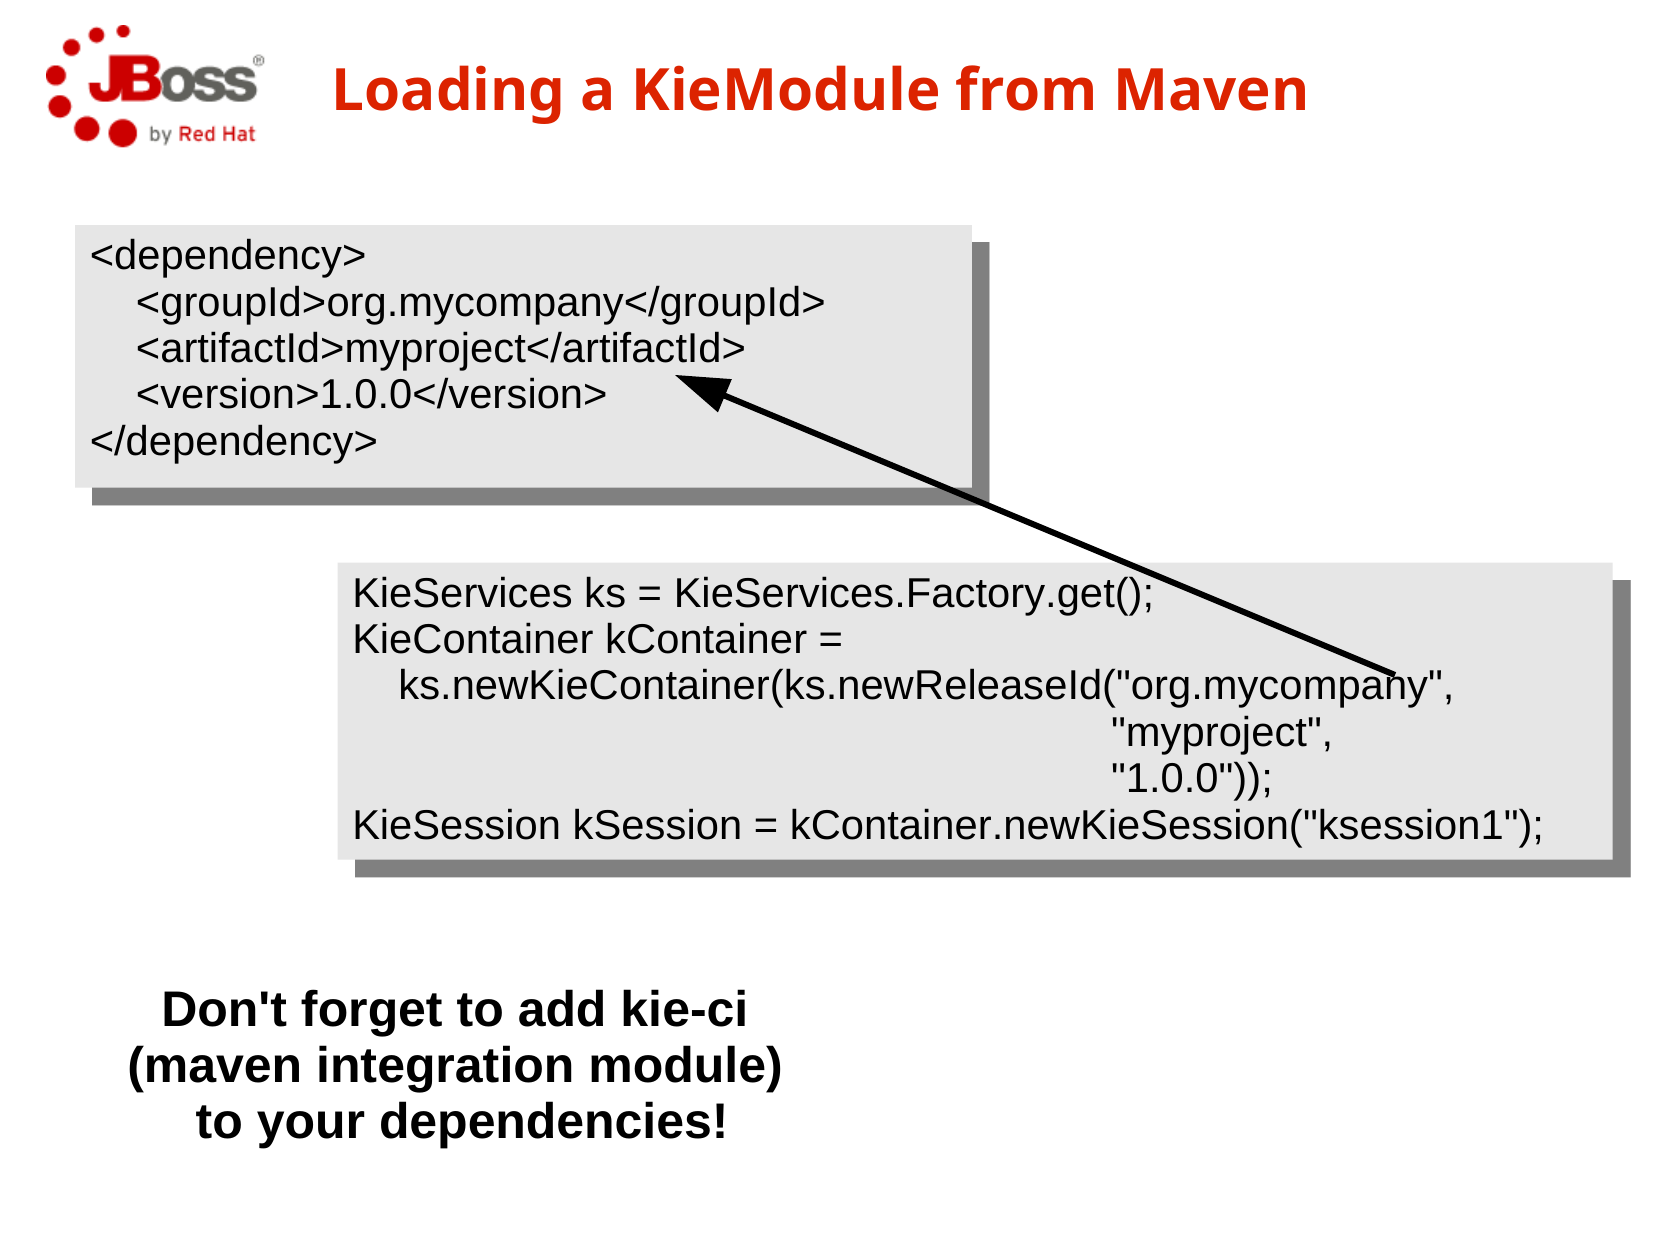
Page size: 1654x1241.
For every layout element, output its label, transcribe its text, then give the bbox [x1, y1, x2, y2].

text_box Don't forget to add kie-ci (maven integration module) to your dependencies! [112, 975, 813, 1162]
text_box <dependency> <groupId>org.mycompany</groupId> <artifactId>myproject</artifactId> <version>1.0.0</version> </dependency> [75, 225, 972, 488]
picture [46, 25, 266, 149]
text_box KieServices ks = KieServices.Factory.get(); KieContainer kContainer = ks.newKieContainer(ks.newReleaseId("org.mycompany", "myproject", "1.0.0")); KieSession kSession = kContainer.newKieSession("ksession1"); [337, 562, 1613, 860]
title Loading a KieModule from Maven [331, 32, 1538, 151]
